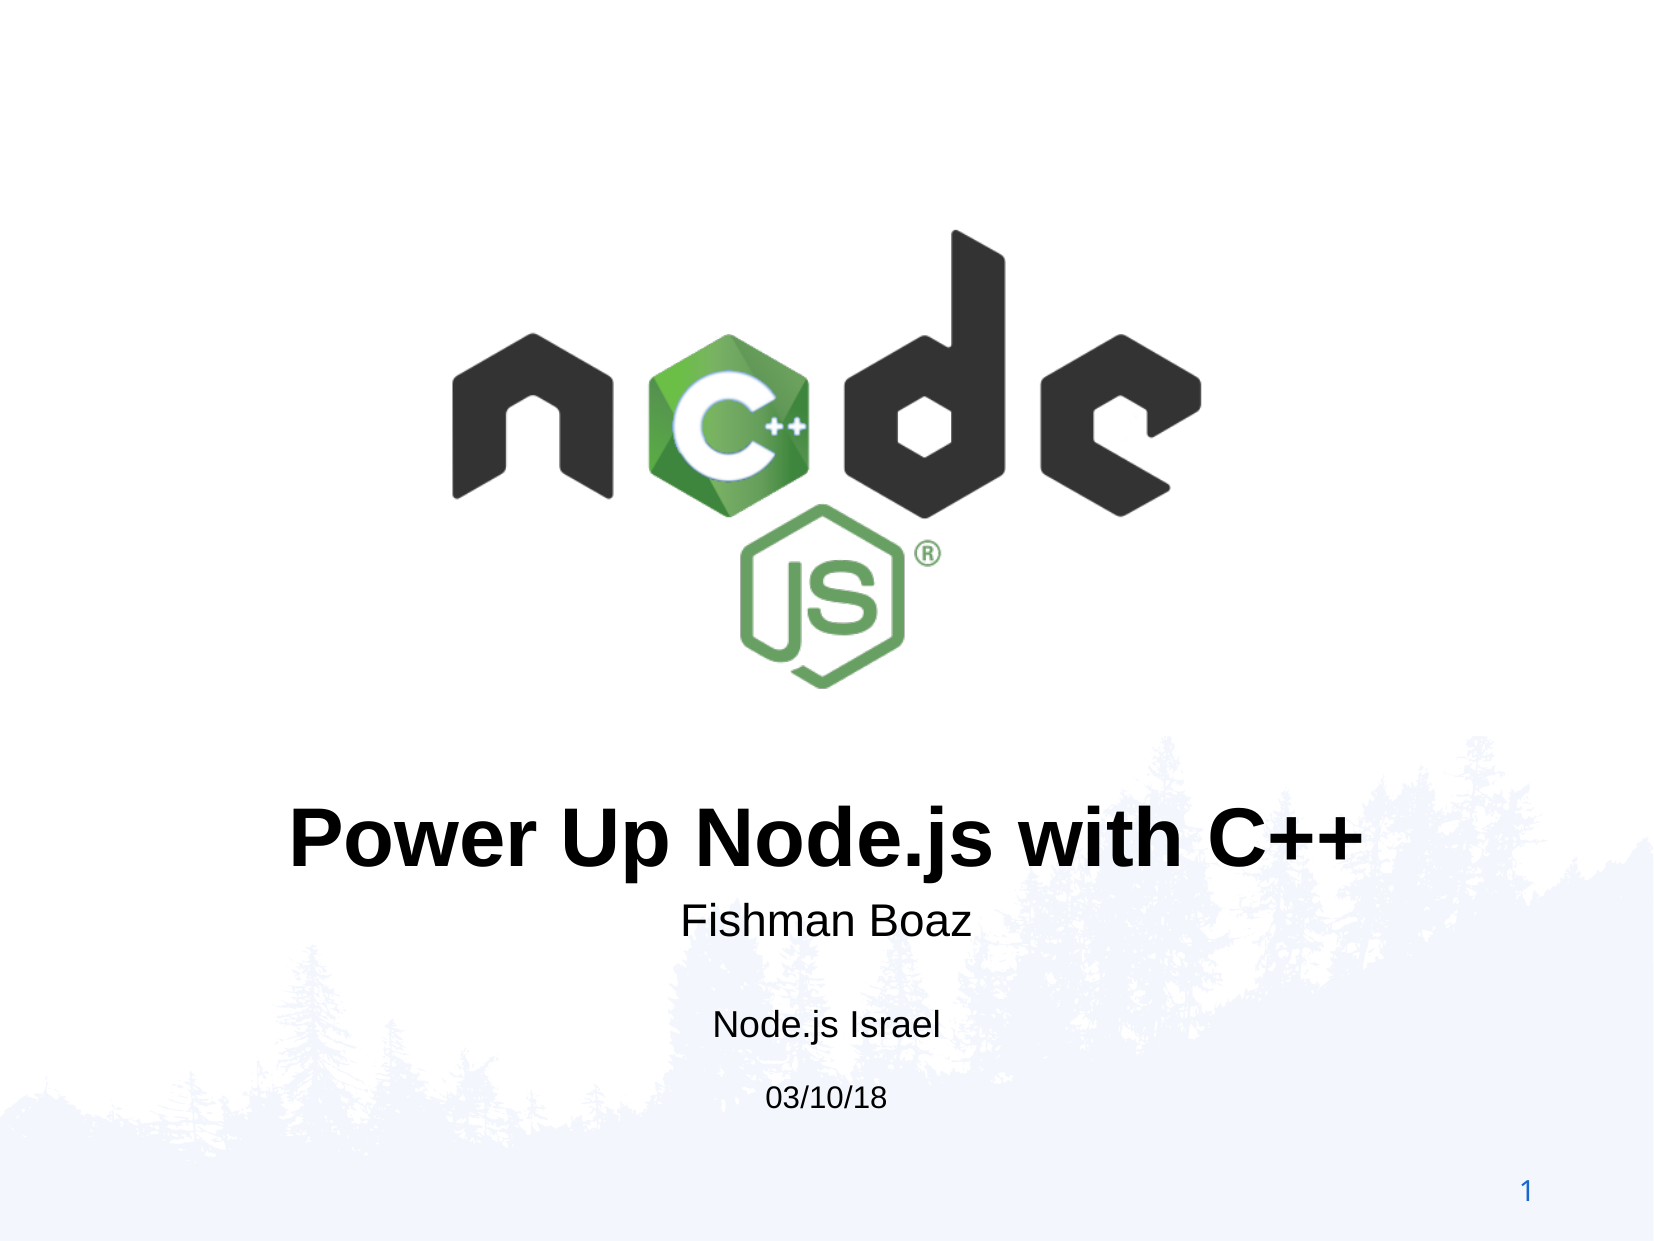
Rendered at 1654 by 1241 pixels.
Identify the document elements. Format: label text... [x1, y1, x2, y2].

text_box Node.js Israel [697, 996, 957, 1057]
text_box Fishman Boaz [665, 887, 989, 954]
subtitle Power Up Node.js with C++ [82, 206, 1571, 926]
picture [421, 206, 1233, 714]
picture [0, 736, 1654, 1241]
text_box 03/10/18 [750, 1073, 903, 1172]
